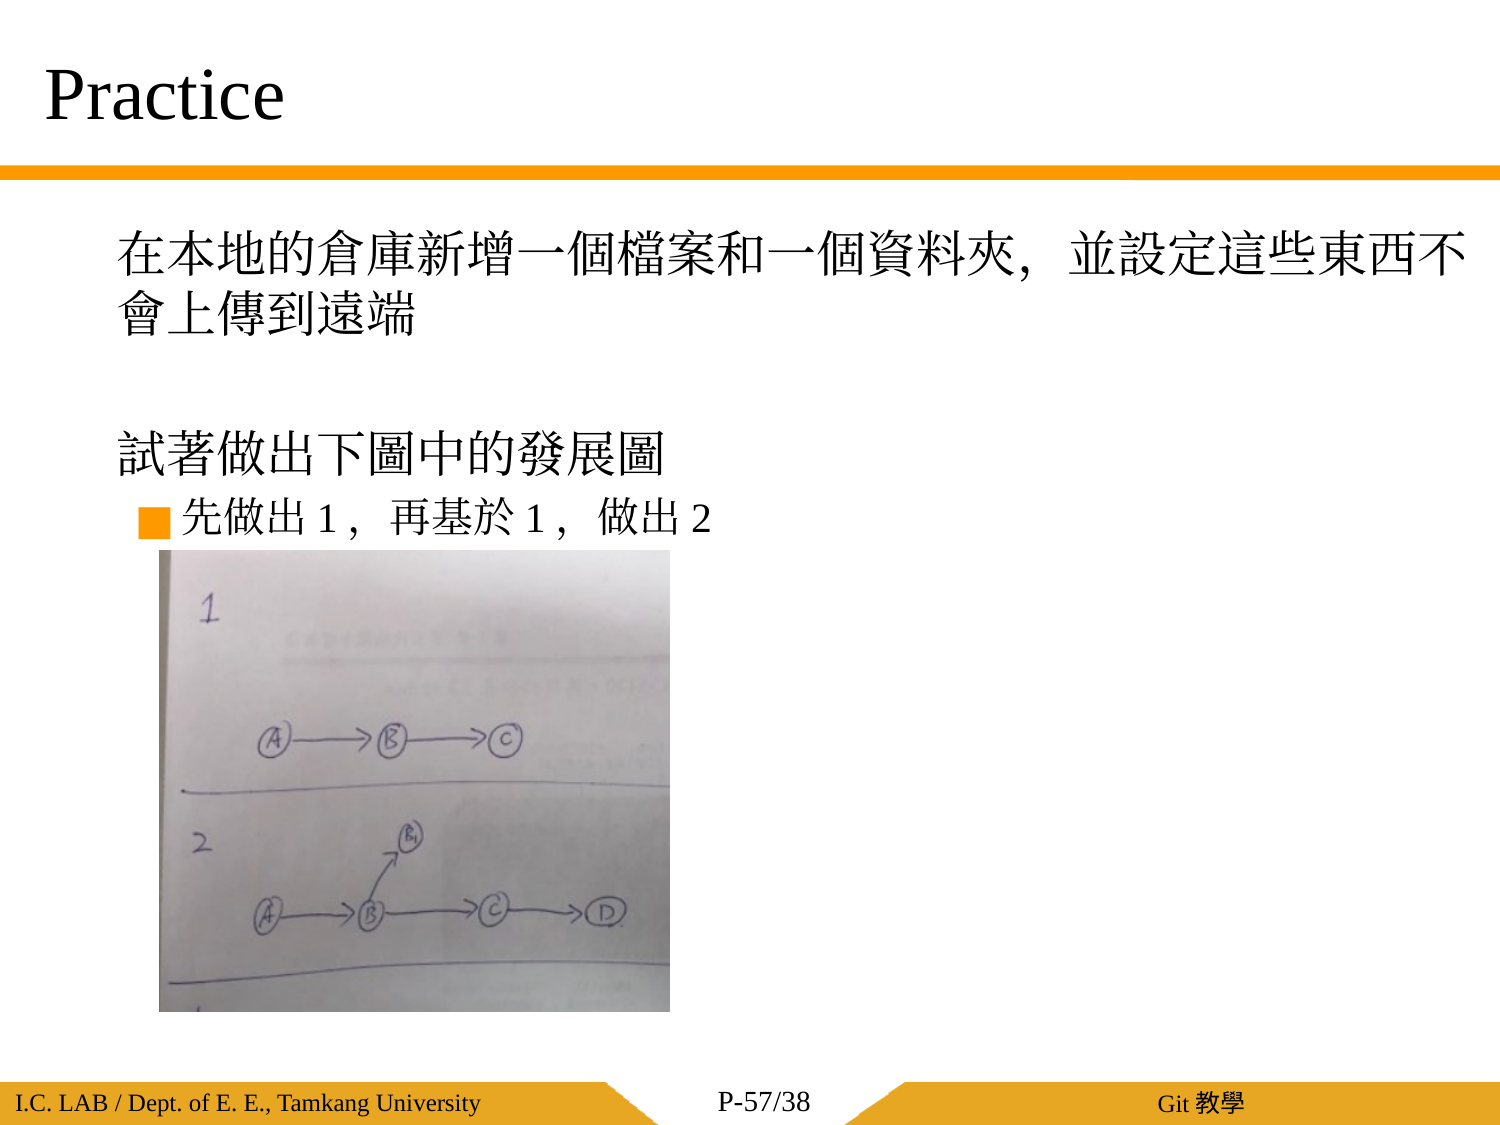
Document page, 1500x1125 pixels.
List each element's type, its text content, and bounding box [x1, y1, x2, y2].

picture [0, 1082, 658, 1125]
list 在本地的倉庫新增一個檔案和一個資料夾，並設定這些東西不會上傳到遠端 試著做出下圖中的發展圖 先做出1，再基於1，做出2 [44, 215, 1483, 1090]
title Practice [29, 19, 1459, 161]
picture [159, 550, 670, 1012]
picture [842, 1082, 1500, 1125]
